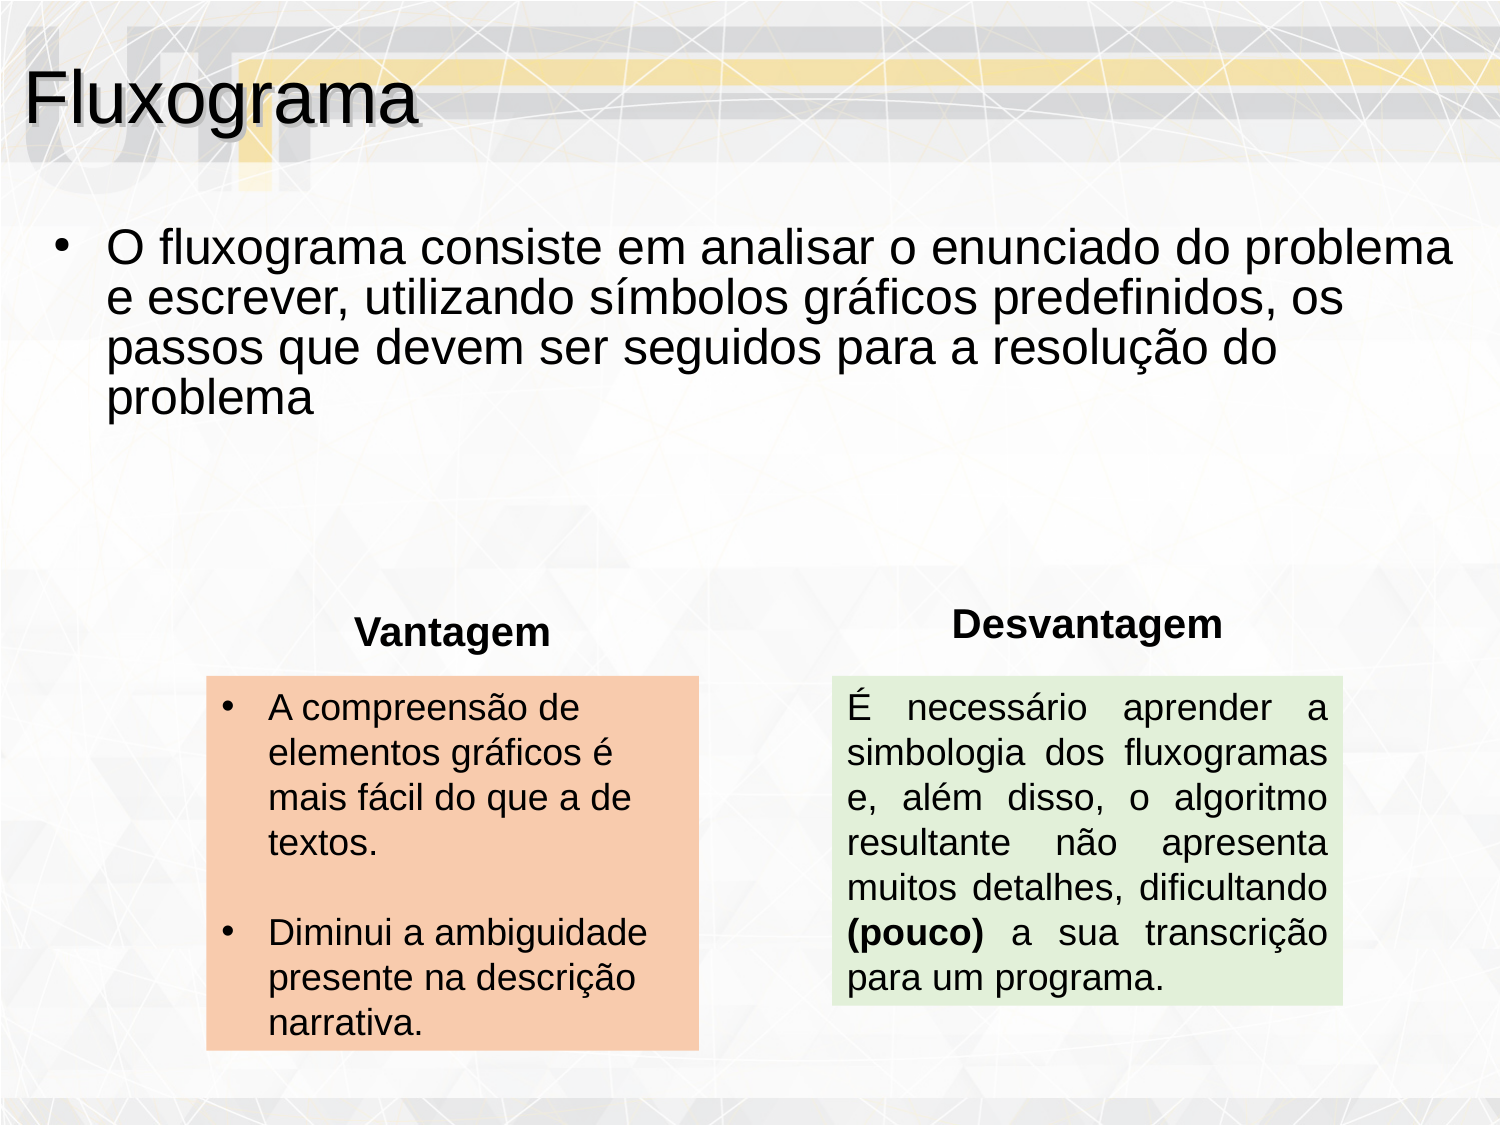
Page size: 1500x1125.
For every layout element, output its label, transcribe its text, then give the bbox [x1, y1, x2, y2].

table_cell F [1, 1, 1500, 1125]
list O fluxograma consiste em analisar o enunciado do problema e escrever, utilizando símbolos gráficos predefinidos, os passos que devem ser seguidos para a resolução do problema [35, 224, 1477, 1087]
text_box É necessário aprender a simbologia dos fluxogramas e, além disso, o algoritmo resultante não apresenta muitos detalhes, dificultando (pouco) a sua transcrição para um programa. [832, 675, 1343, 1006]
text_box Desvantagem [936, 589, 1239, 655]
text_box Vantagem [339, 597, 566, 663]
title Fluxograma [23, 18, 1489, 178]
text_box A compreensão de elementos gráficos é mais fácil do que a de textos. Diminui a ambiguidade presente na descrição narrativa. [206, 675, 699, 1051]
